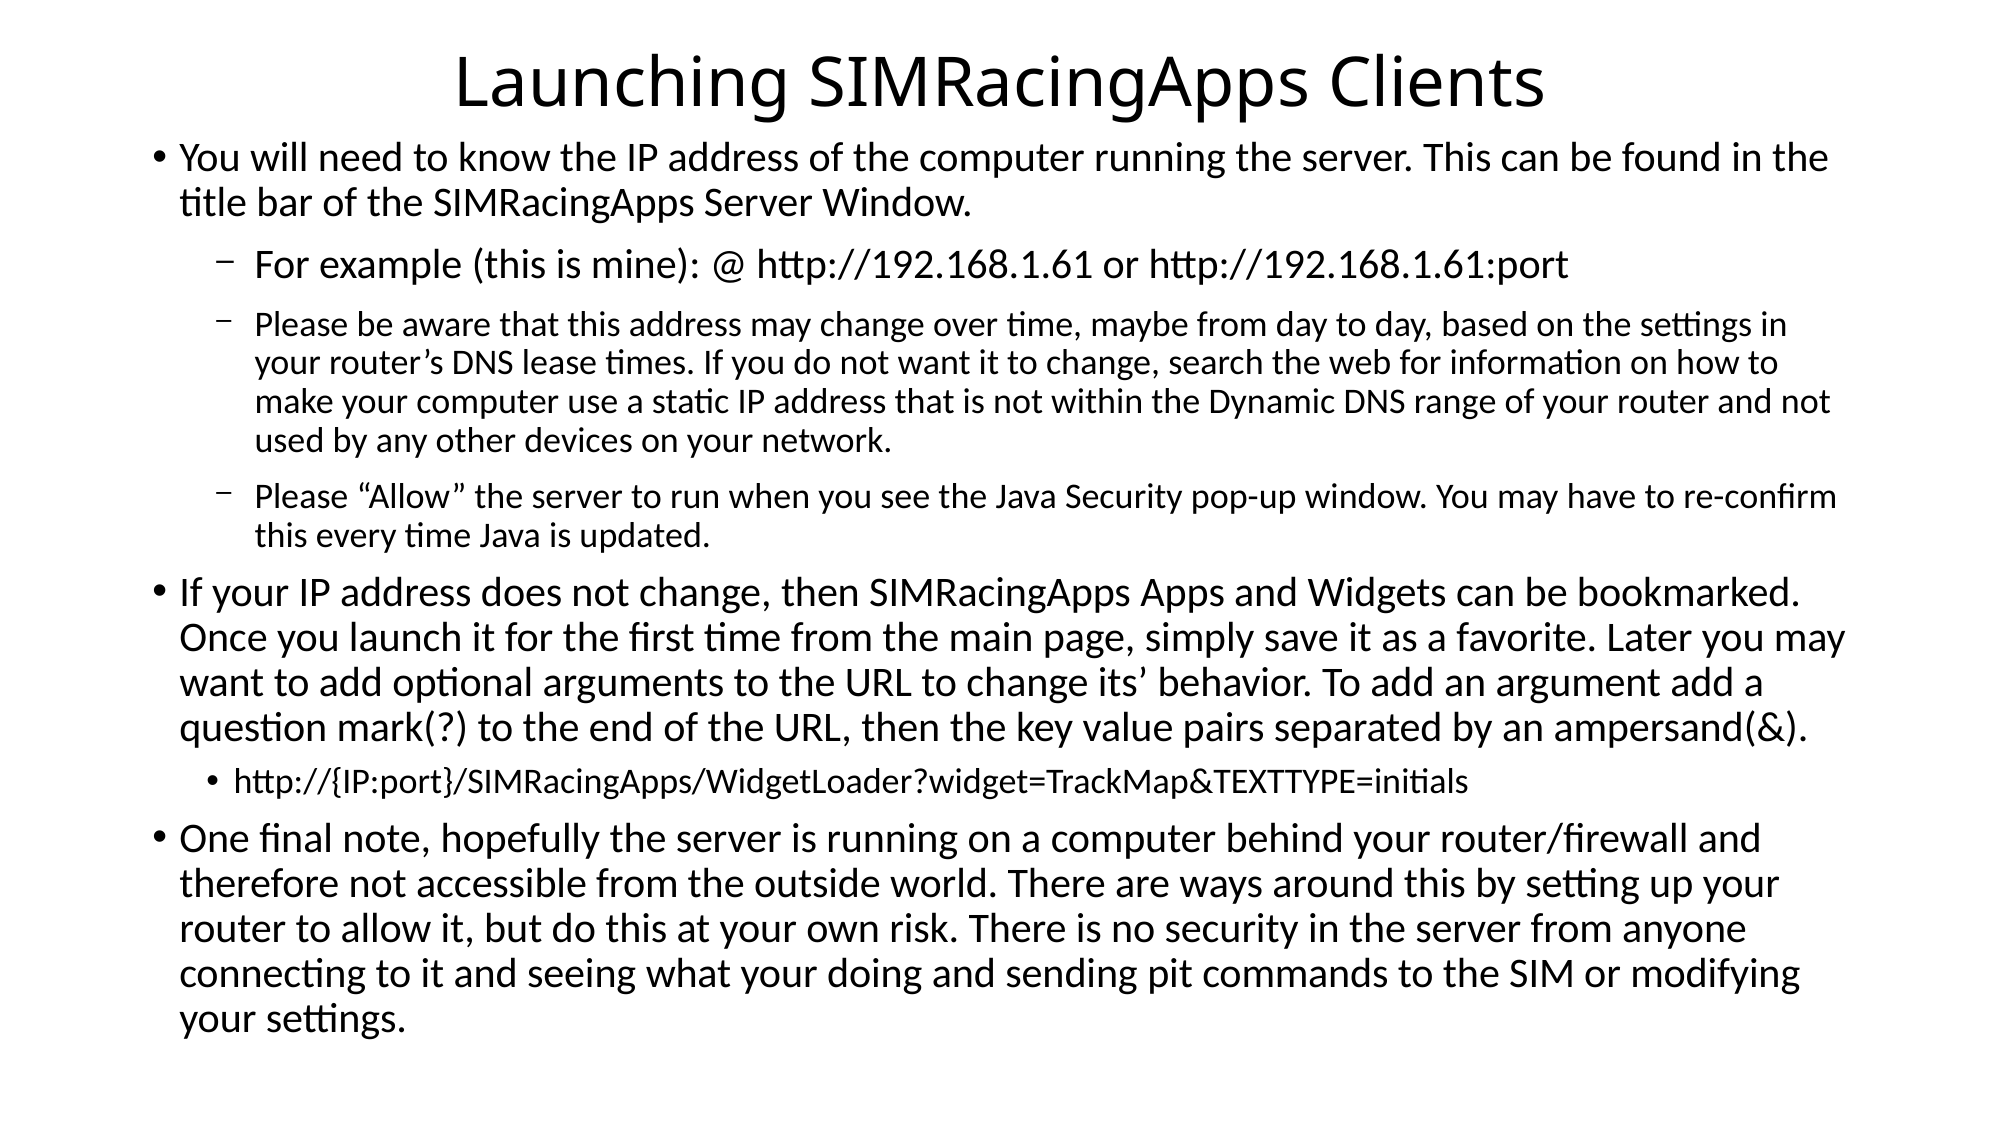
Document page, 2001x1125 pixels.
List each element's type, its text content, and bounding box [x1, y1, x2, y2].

list You will need to know the IP address of the computer running the server. This can be found in the title bar of the SIMRacingApps Server Window. For example (this is mine): @ http://192.168.1.61 or http://192.168.1.61:port Please be aware that this address may change over time, maybe from day to day, based on the settings in your router’s DNS lease times. If you do not want it to change, search the web for information on how to make your computer use a static IP address that is not within the Dynamic DNS range of your router and not used by any other devices on your network. Please “Allow” the server to run when you see the Java Security pop-up window. You may have to re-confirm this every time Java is updated. If your IP address does not change, then SIMRacingApps Apps and Widgets can be bookmarked. Once you launch it for the first time from the main page, simply save it as a favorite. Later you may want to add optional arguments to the URL to change its’ behavior. To add an argument add a question mark(?) to the end of the URL, then the key value pairs separated by an ampersand(&). http://{IP:port}/SIMRacingApps/WidgetLoader?widget=TrackMap&TEXTTYPE=initials One final note, hopefully the server is running on a computer behind your router/firewall and therefore not accessible from the outside world. There are ways around this by setting up your router to allow it, but do this at your own risk. There is no security in the server from anyone connecting to it and seeing what your doing and sending pit commands to the SIM or modifying your settings. [137, 127, 1863, 1080]
title Launching SIMRacingApps Clients [137, 29, 1863, 127]
